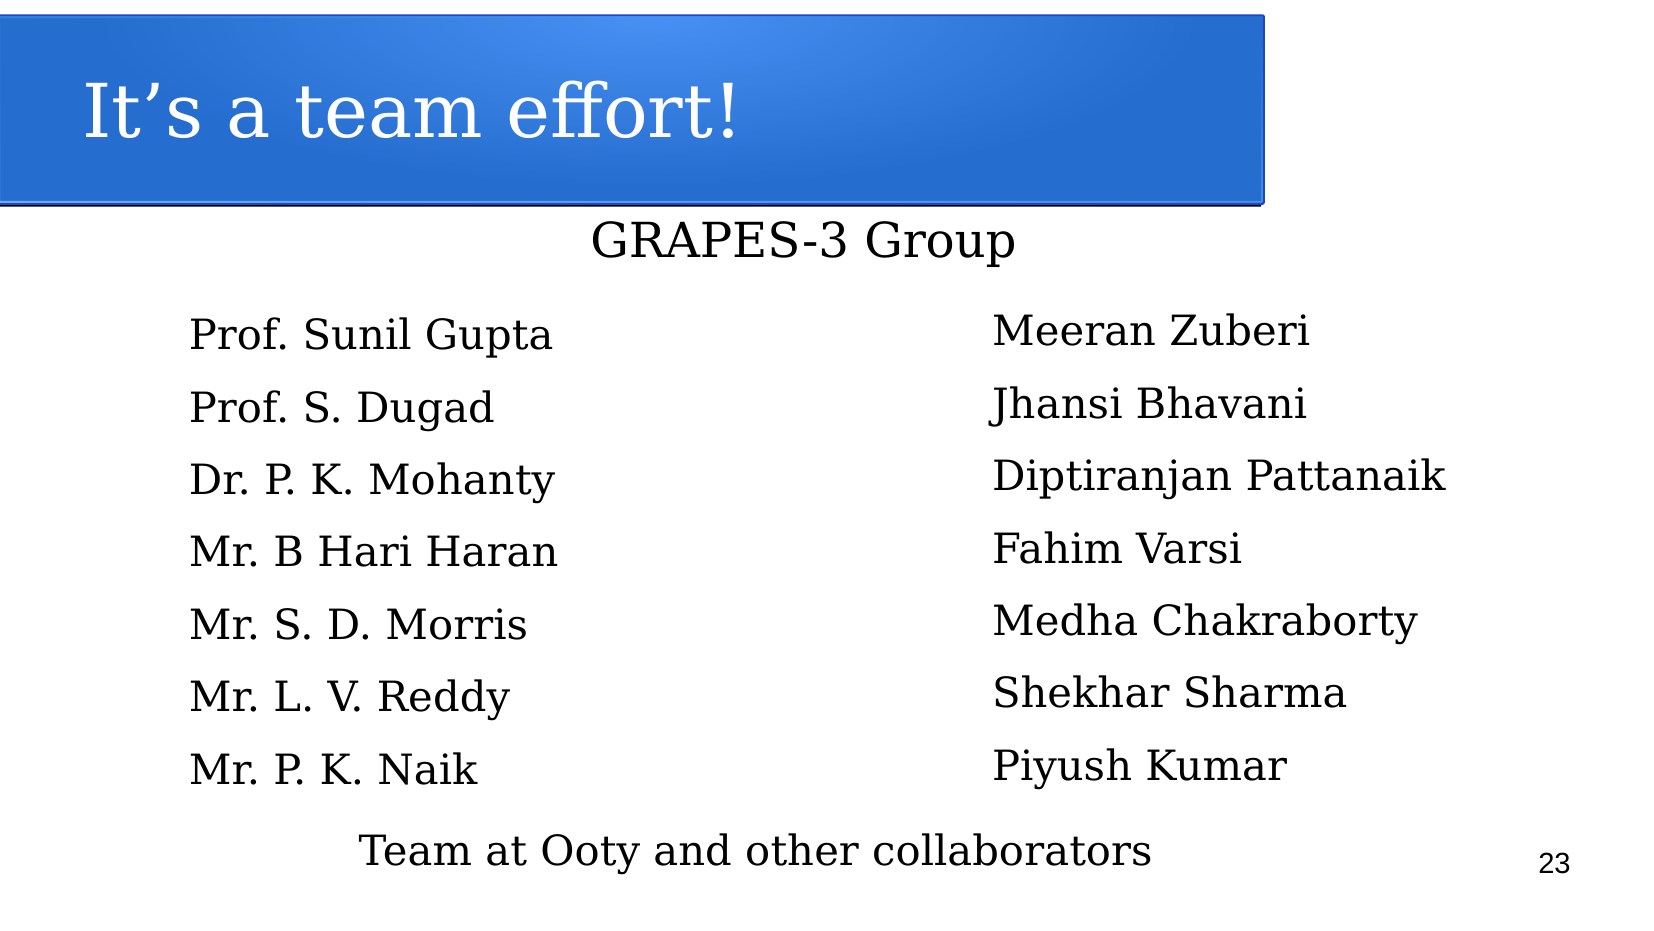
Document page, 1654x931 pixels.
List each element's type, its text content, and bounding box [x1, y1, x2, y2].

list Team at Ooty and other collaborators [165, 826, 1276, 886]
title It’s a team effort! [82, 35, 1235, 189]
list Prof. Sunil Gupta Prof. S. Dugad Dr. P. K. Mohanty Mr. B Hari Haran Mr. S. D. Morris Mr. L. V. Reddy Mr. P. K. Naik [118, 310, 615, 851]
list GRAPES-3 Group [531, 212, 1028, 272]
list Meeran Zuberi Jhansi Bhavani Diptiranjan Pattanaik Fahim Varsi Medha Chakraborty Shekhar Sharma Piyush Kumar [921, 307, 1560, 847]
